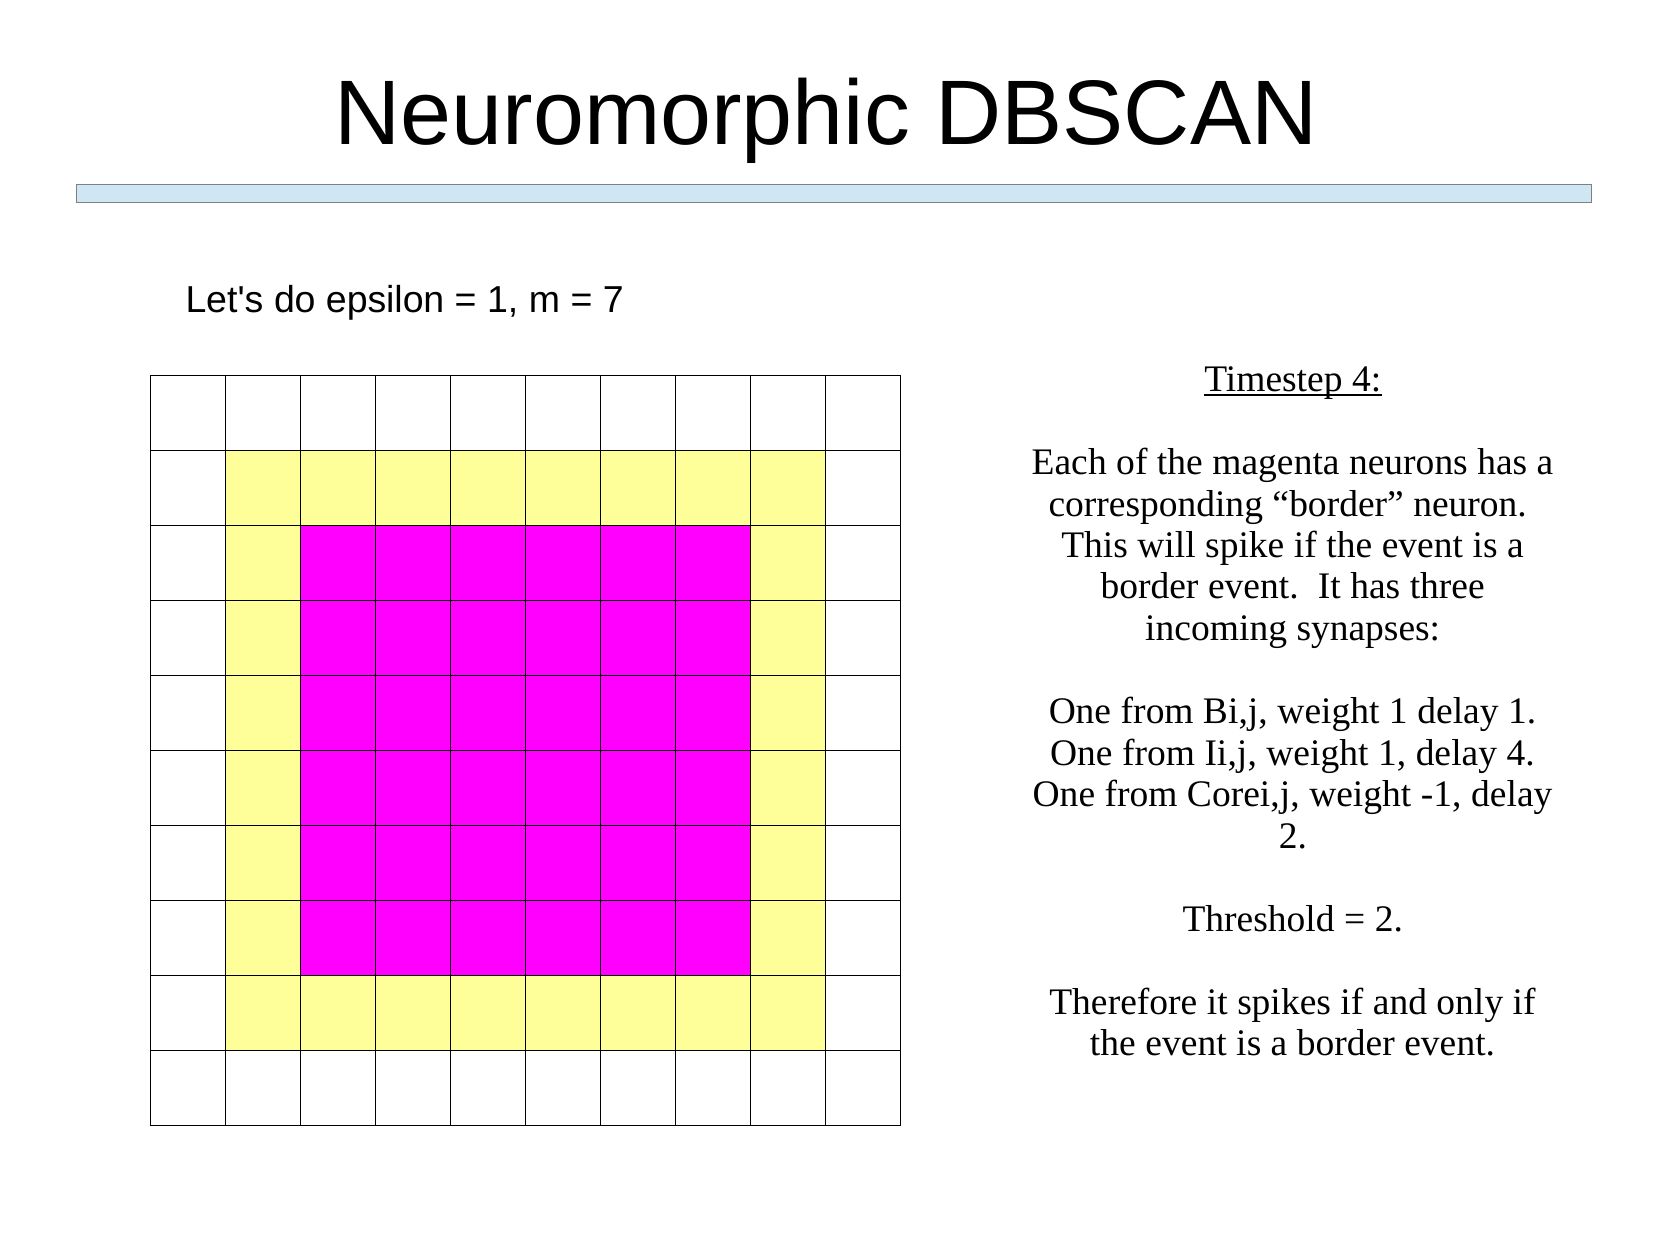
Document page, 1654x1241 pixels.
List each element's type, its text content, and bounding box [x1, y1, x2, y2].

text_box [76, 184, 1592, 203]
title Neuromorphic DBSCAN [82, 61, 1571, 164]
text_box Timestep 4: Each of the magenta neurons has a corresponding “border” neuron. This will spike if the event is a border event. It has three incoming synapses: One from Bi,j, weight 1 delay 1. One from Ii,j, weight 1, delay 4. One from Corei,j, weight -1, delay 2. Threshold = 2. Therefore it spikes if and only if the event is a border event. [1016, 350, 1570, 1072]
text_box Let's do epsilon = 1, m = 7 [170, 271, 640, 329]
text_box [150, 375, 901, 1126]
